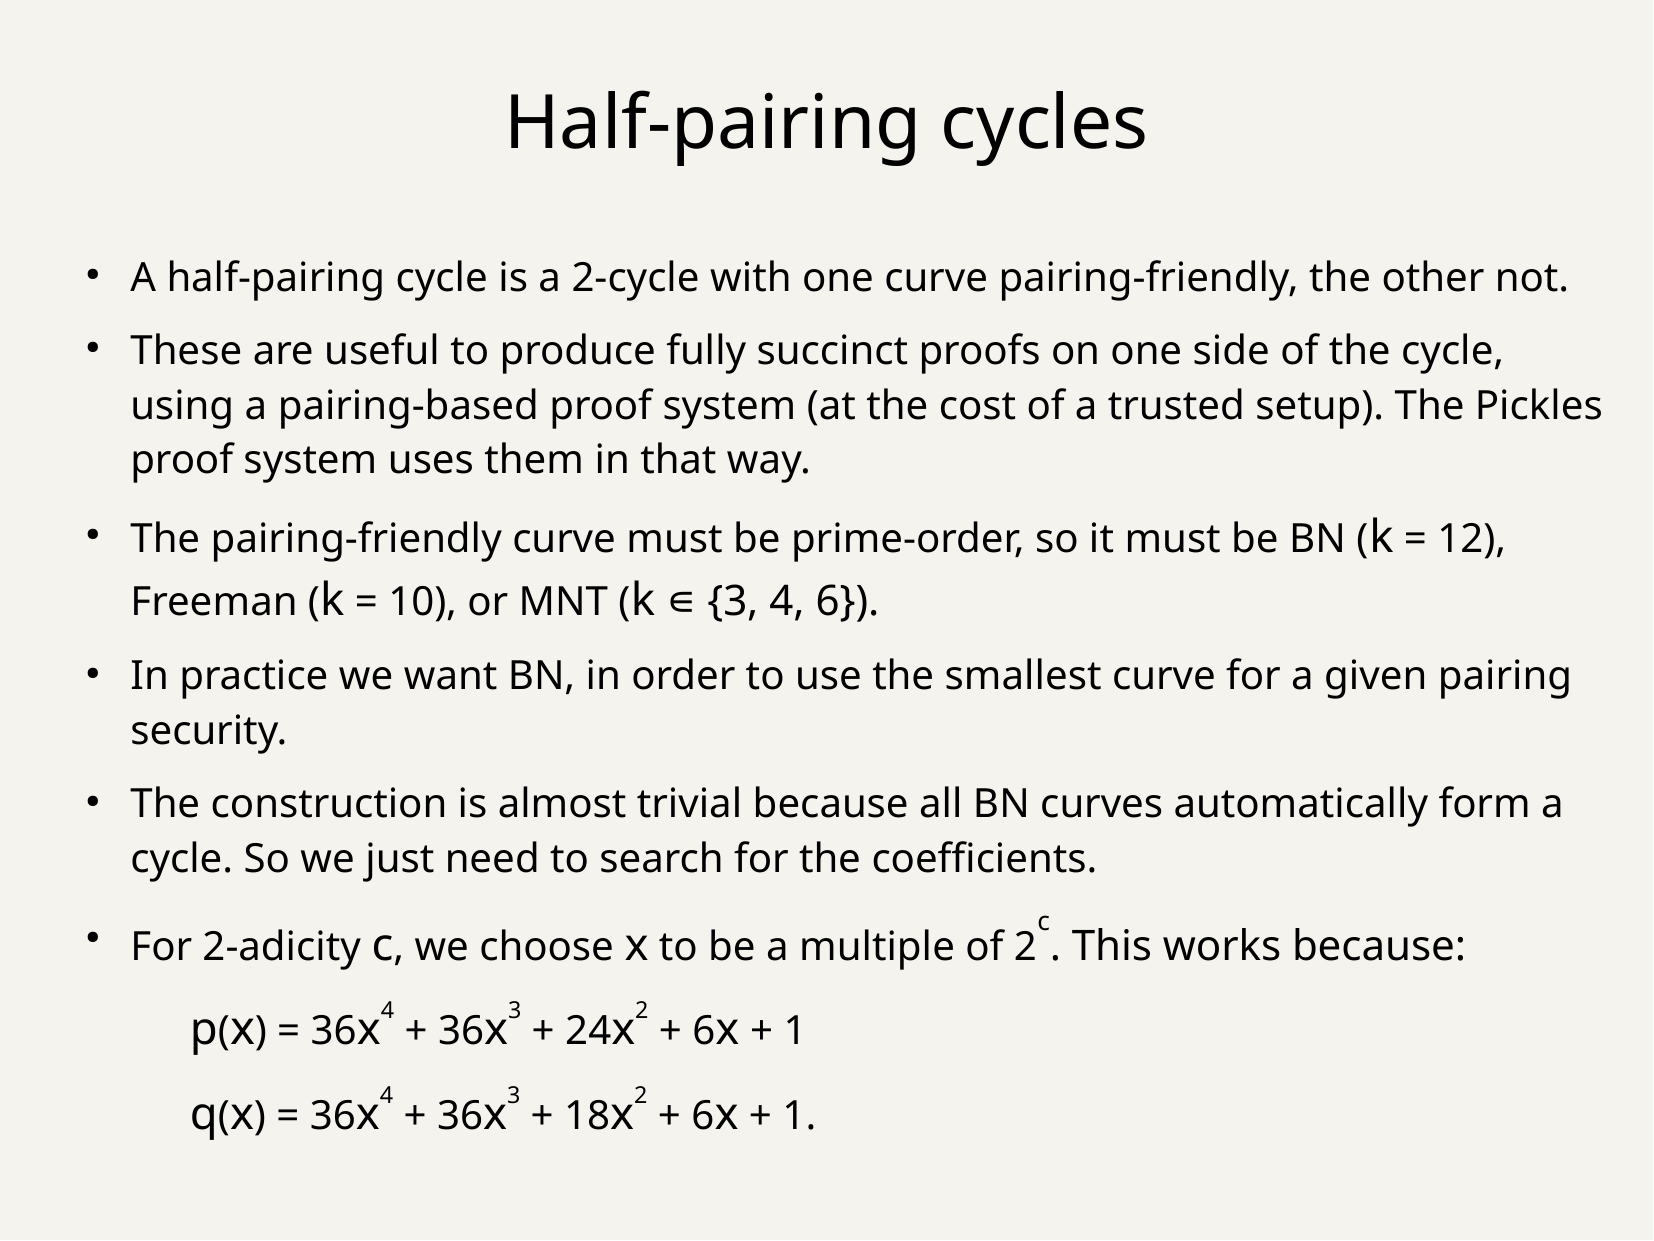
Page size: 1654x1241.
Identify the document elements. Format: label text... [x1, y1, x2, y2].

list A half-pairing cycle is a 2-cycle with one curve pairing-friendly, the other not. These are useful to produce fully succinct proofs on one side of the cycle, using a pairing-based proof system (at the cost of a trusted setup). The Pickles proof system uses them in that way. The pairing-friendly curve must be prime-order, so it must be BN (k = 12), Freeman (k = 10), or MNT (k ∊ {3, 4, 6}). In practice we want BN, in order to use the smallest curve for a given pairing security. The construction is almost trivial because all BN curves automatically form a cycle. So we just need to search for the coefficients. For 2-adicity c, we choose x to be a multiple of 2c. This works because: p(x) = 36x4 + 36x3 + 24x2 + 6x + 1 q(x) = 36x4 + 36x3 + 18x2 + 6x + 1. [70, 248, 1607, 1146]
title Half-pairing cycles [82, 49, 1571, 189]
